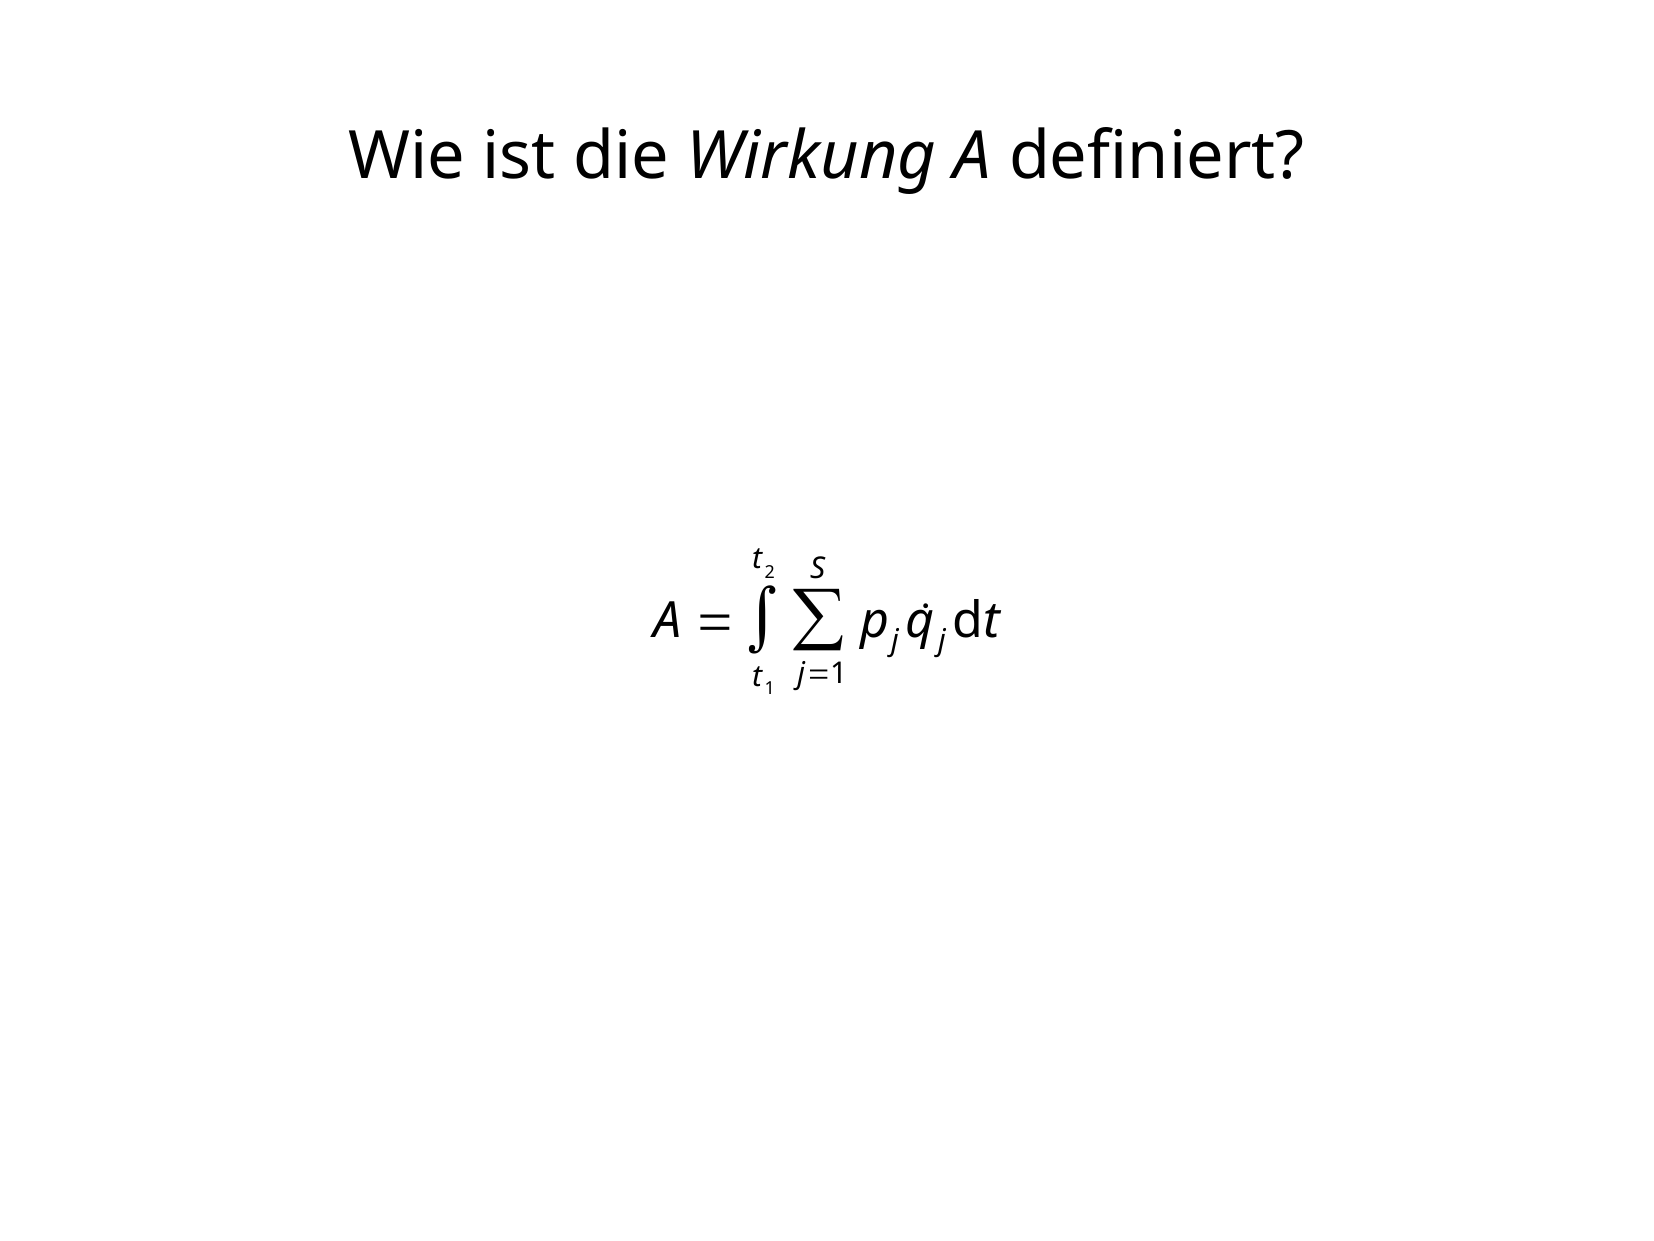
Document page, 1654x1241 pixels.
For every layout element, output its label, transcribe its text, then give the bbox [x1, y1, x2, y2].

chart [644, 540, 1010, 700]
title Wie ist die Wirkung A definiert? [82, 49, 1571, 257]
